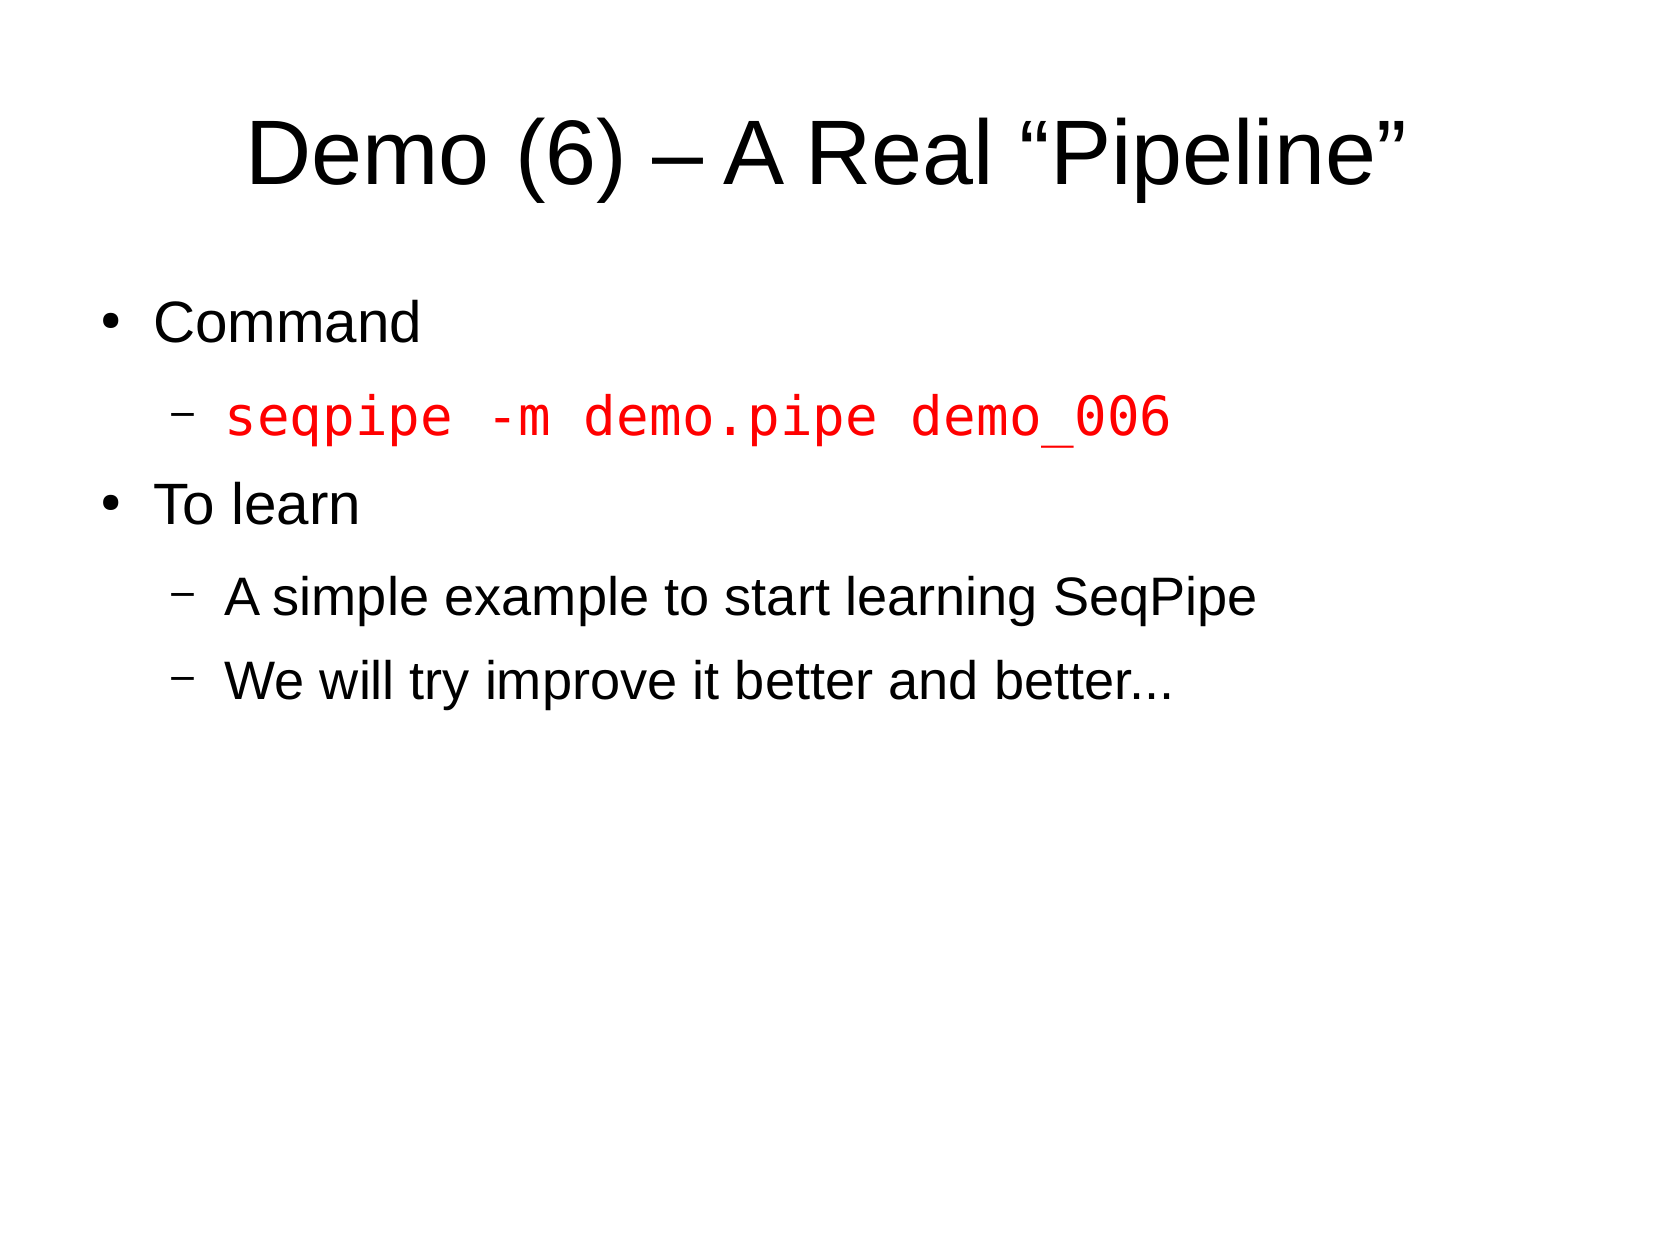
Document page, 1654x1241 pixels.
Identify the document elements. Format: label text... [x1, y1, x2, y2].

list Command seqpipe -m demo.pipe demo_006 To learn A simple example to start learning SeqPipe We will try improve it better and better... [82, 290, 1538, 1010]
title Demo (6) – A Real “Pipeline” [82, 49, 1571, 257]
